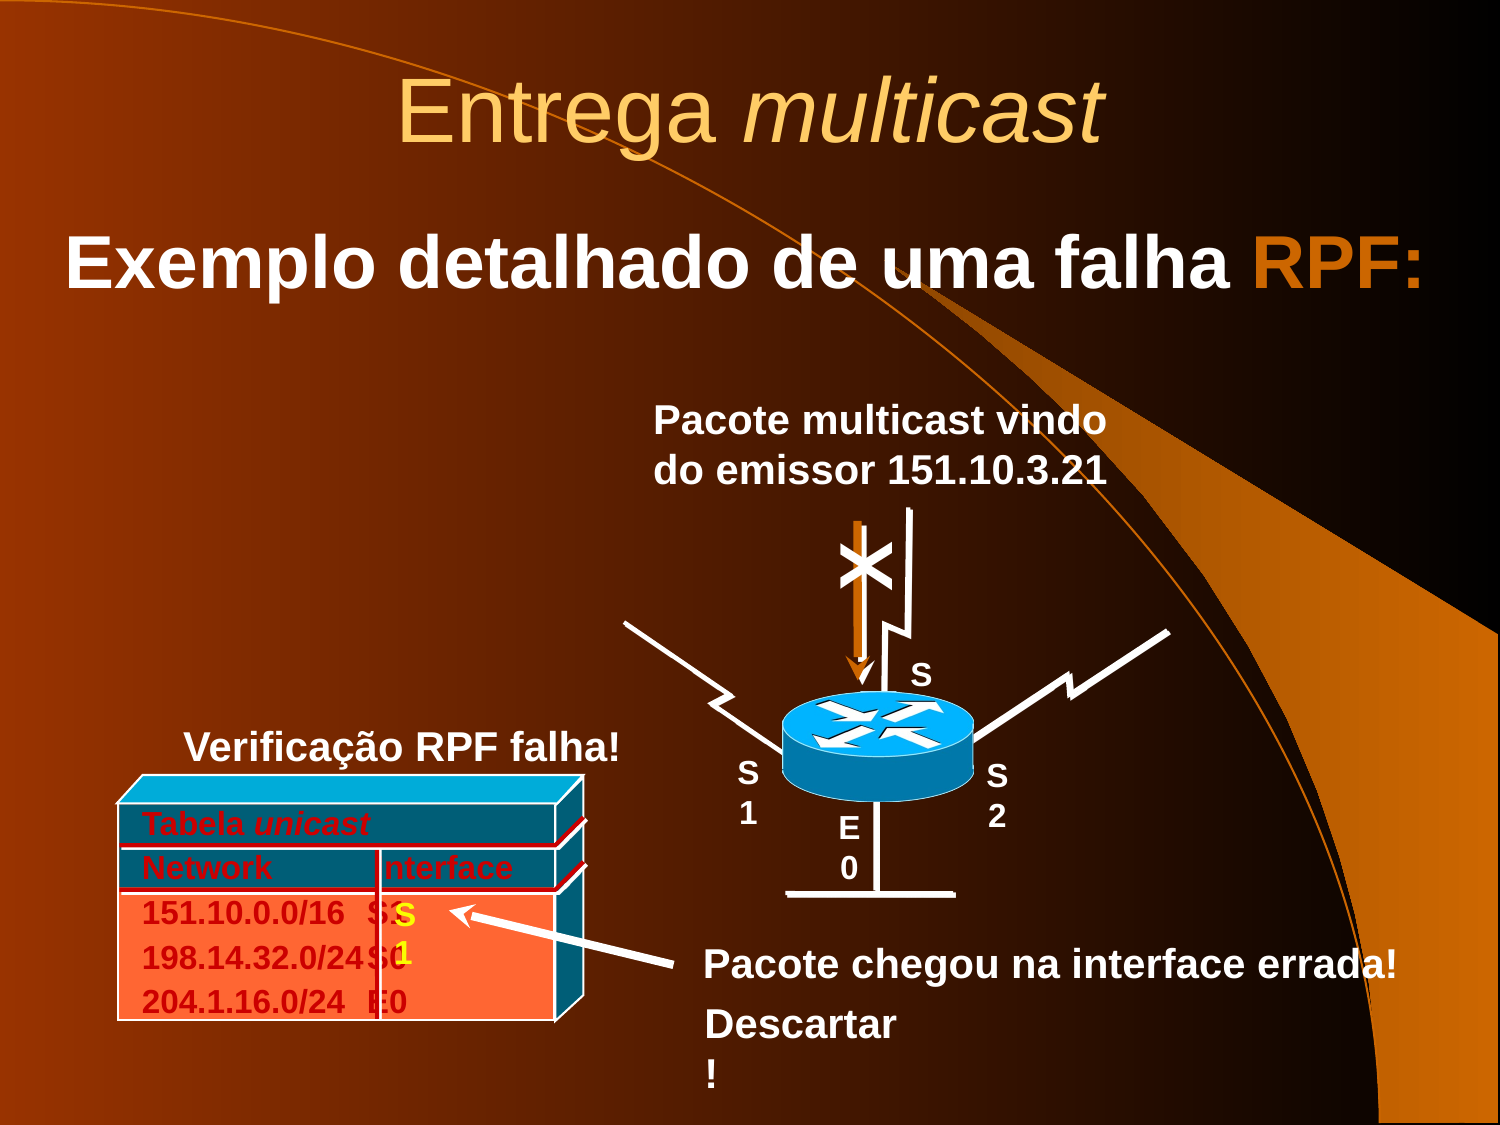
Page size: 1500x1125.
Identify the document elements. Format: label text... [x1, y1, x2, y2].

picture [883, 701, 942, 722]
title Entrega multicast [24, 24, 1475, 188]
text_box E0 [814, 803, 873, 854]
text_box S1 [713, 743, 782, 799]
text_box S1 [379, 888, 450, 942]
text_box Descartar! [687, 988, 928, 1056]
picture [782, 691, 974, 768]
text_box S2 [974, 746, 1033, 802]
text_box Pacote chegou na interface errada! [687, 929, 1452, 995]
text_box Pacote multicast vindo do emissor 151.10.3.21 [633, 384, 1128, 500]
picture [880, 727, 939, 748]
picture [814, 725, 874, 747]
picture [818, 701, 878, 721]
text_box E0 [880, 803, 885, 854]
text_box Tabela unicast Network Interface 151.10.0.0/16 S1 198.14.32.0/24 S0 204.1.16.0/24 E0 [126, 797, 602, 1036]
picture [782, 771, 974, 803]
text_box Verificação RPF falha! [162, 712, 643, 778]
text_box S0 [886, 645, 957, 691]
text_box [116, 774, 584, 1020]
text_box Exemplo detalhado de uma falha RPF: [47, 205, 1444, 313]
text_box X [808, 525, 917, 609]
